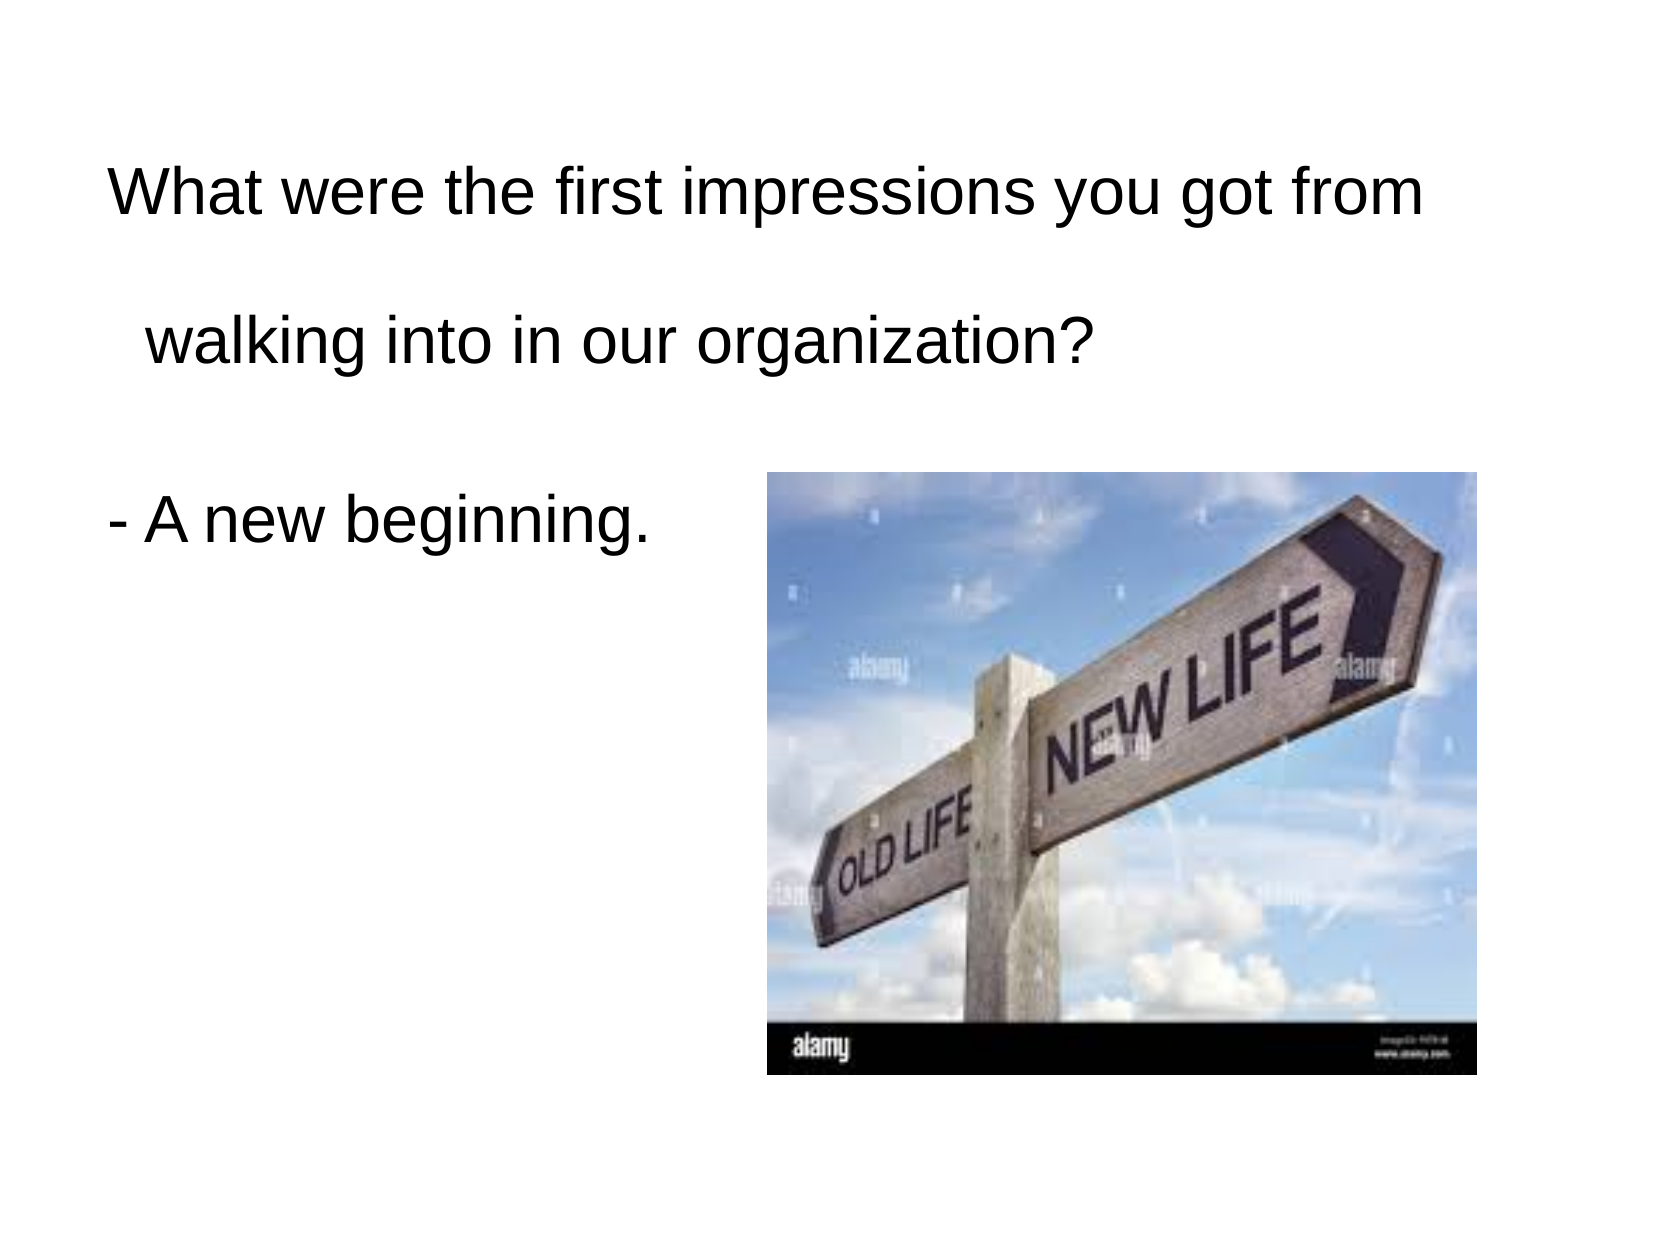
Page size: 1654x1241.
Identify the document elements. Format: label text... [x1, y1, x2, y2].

picture [767, 472, 1477, 1075]
list What were the first impressions you got from walking into in our organization? - A new beginning. [70, 79, 1559, 898]
